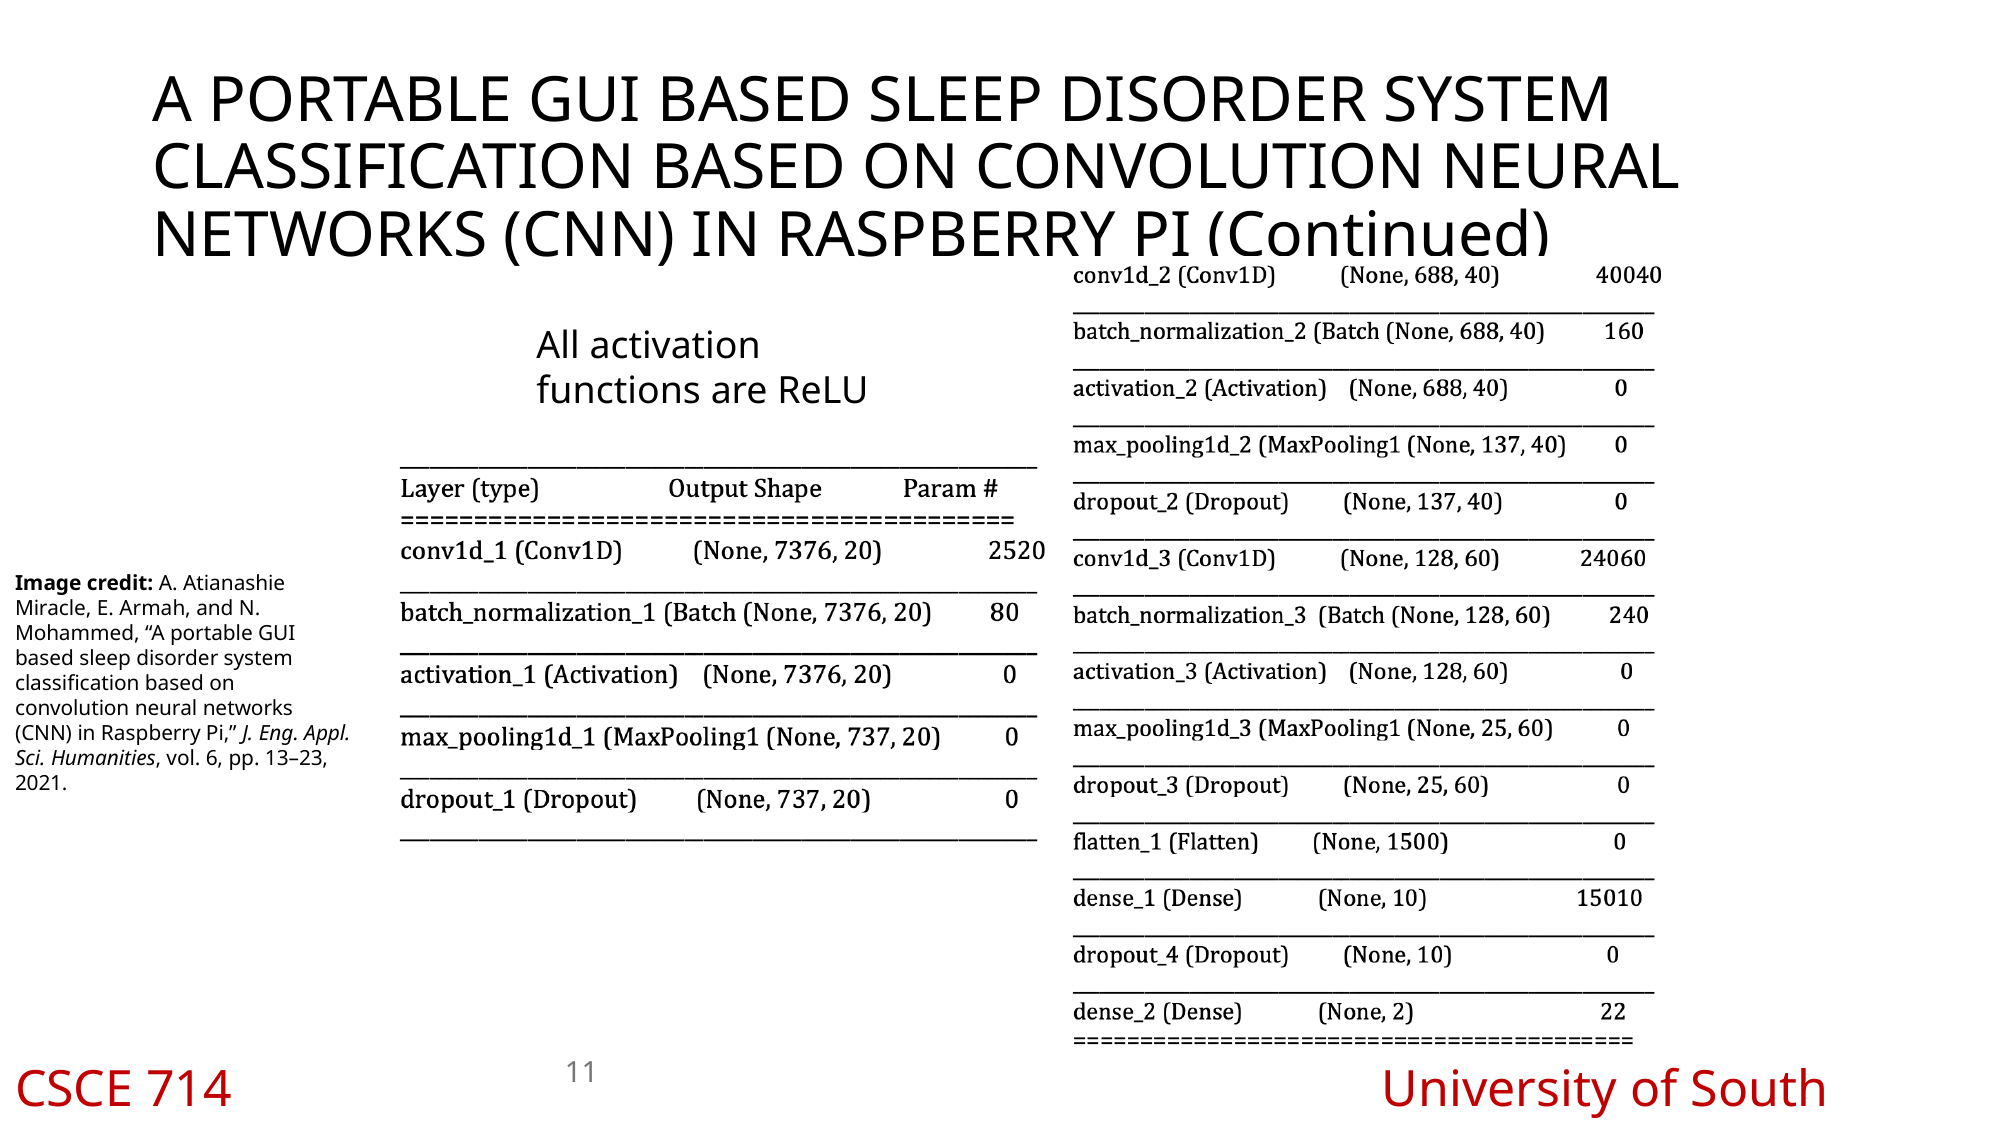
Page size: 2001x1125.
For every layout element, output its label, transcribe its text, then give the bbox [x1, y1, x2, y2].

picture [384, 453, 1051, 853]
picture [1067, 256, 1667, 1050]
text_box All activation functions are ReLU [521, 313, 934, 420]
title A PORTABLE GUI BASED SLEEP DISORDER SYSTEM CLASSIFICATION BASED ON CONVOLUTION NEURAL NETWORKS (CNN) IN RASPBERRY PI (Continued) [137, 59, 1863, 278]
text_box CSCE 714 [0, 1049, 249, 1125]
slide_number 11 [549, 1042, 1000, 1103]
text_box University of South Carolina [1366, 1049, 2000, 1125]
text_box Image credit: A. Atianashie Miracle, E. Armah, and N. Mohammed, “A portable GUI based sleep disorder system classification based on convolution neural networks (CNN) in Raspberry Pi,” J. Eng. Appl. Sci. Humanities, vol. 6, pp. 13–23, 2021. [0, 562, 369, 800]
